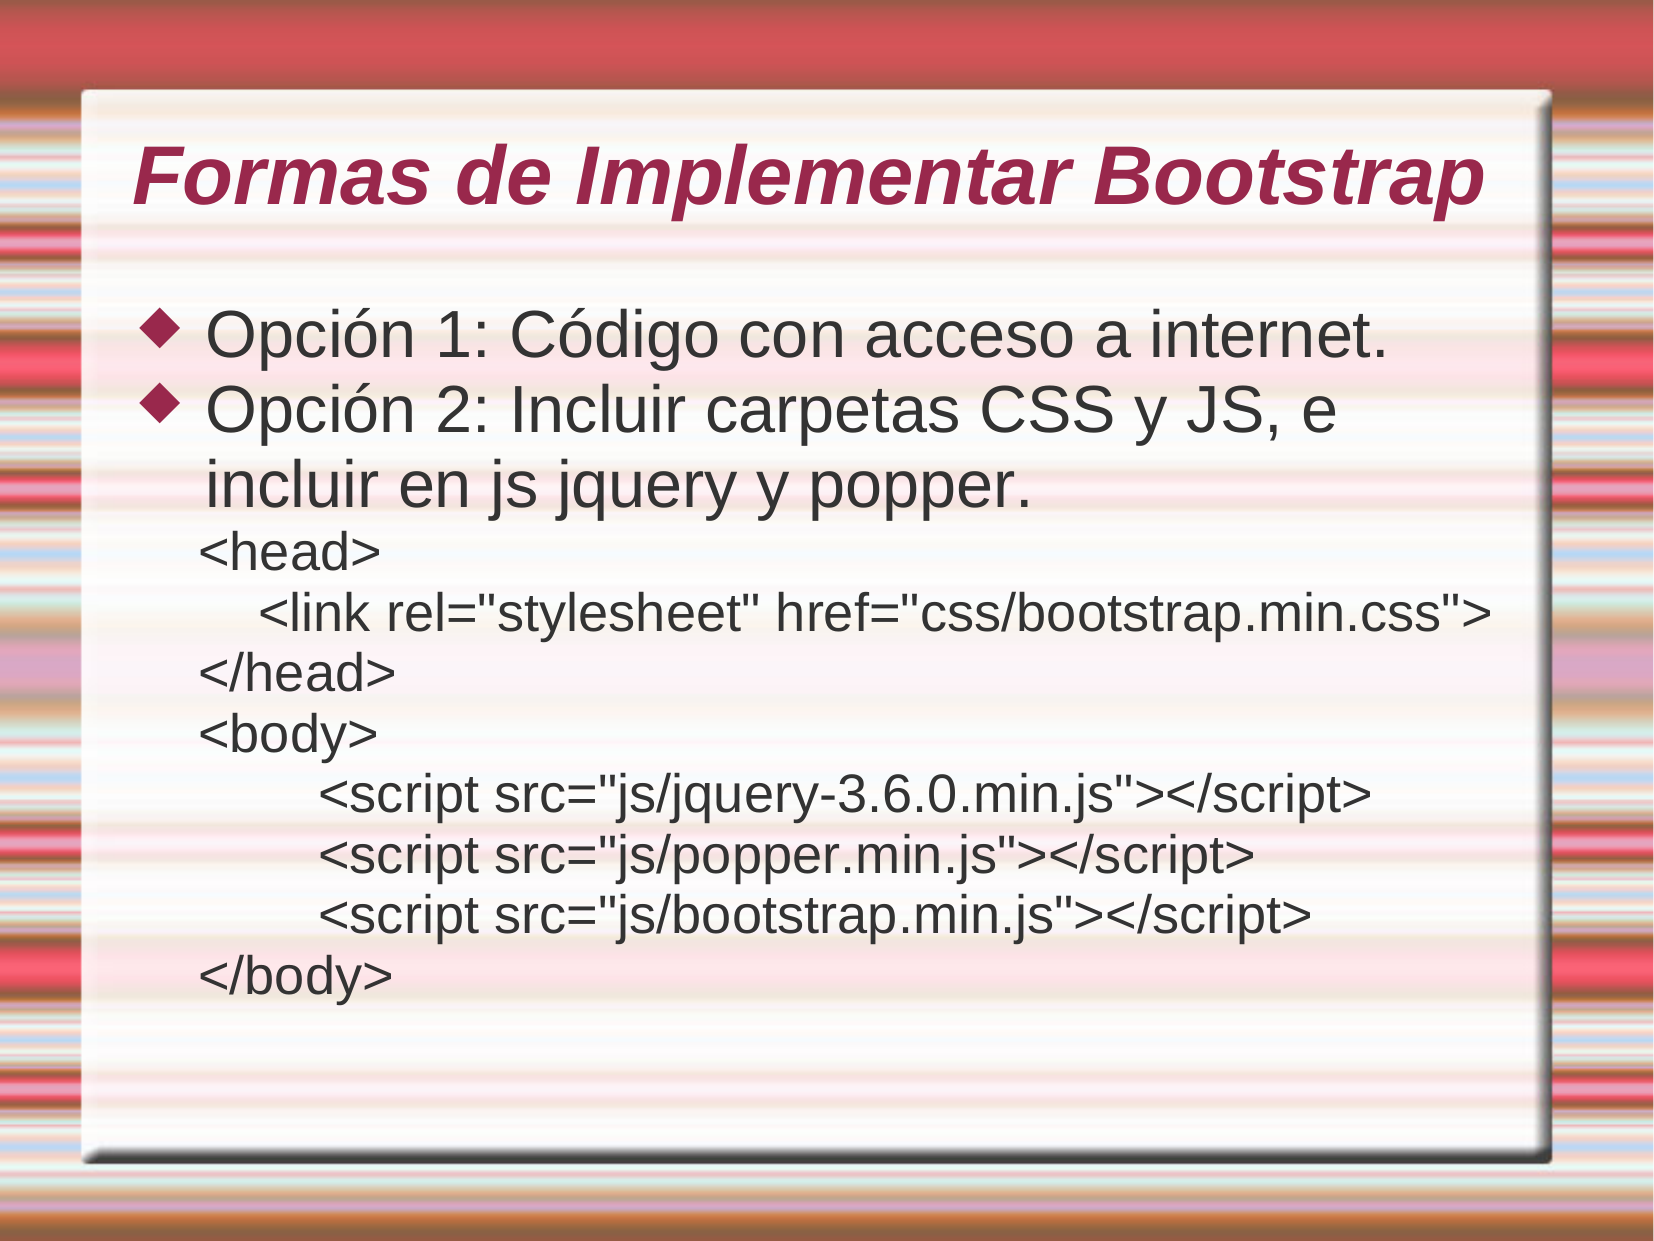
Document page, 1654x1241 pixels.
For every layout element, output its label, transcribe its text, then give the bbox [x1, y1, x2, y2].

picture [0, 0, 1654, 1241]
list Opción 1: Código con acceso a internet. Opción 2: Incluir carpetas CSS y JS, e incluir en js jquery y popper. <head> <link rel="stylesheet" href="css/bootstrap.min.css"> </head> <body> <script src="js/jquery-3.6.0.min.js"></script> <script src="js/popper.min.js"></script> <script src="js/bootstrap.min.js"></script> </body> [123, 297, 1505, 1079]
title Formas de Implementar Bootstrap [103, 97, 1516, 254]
